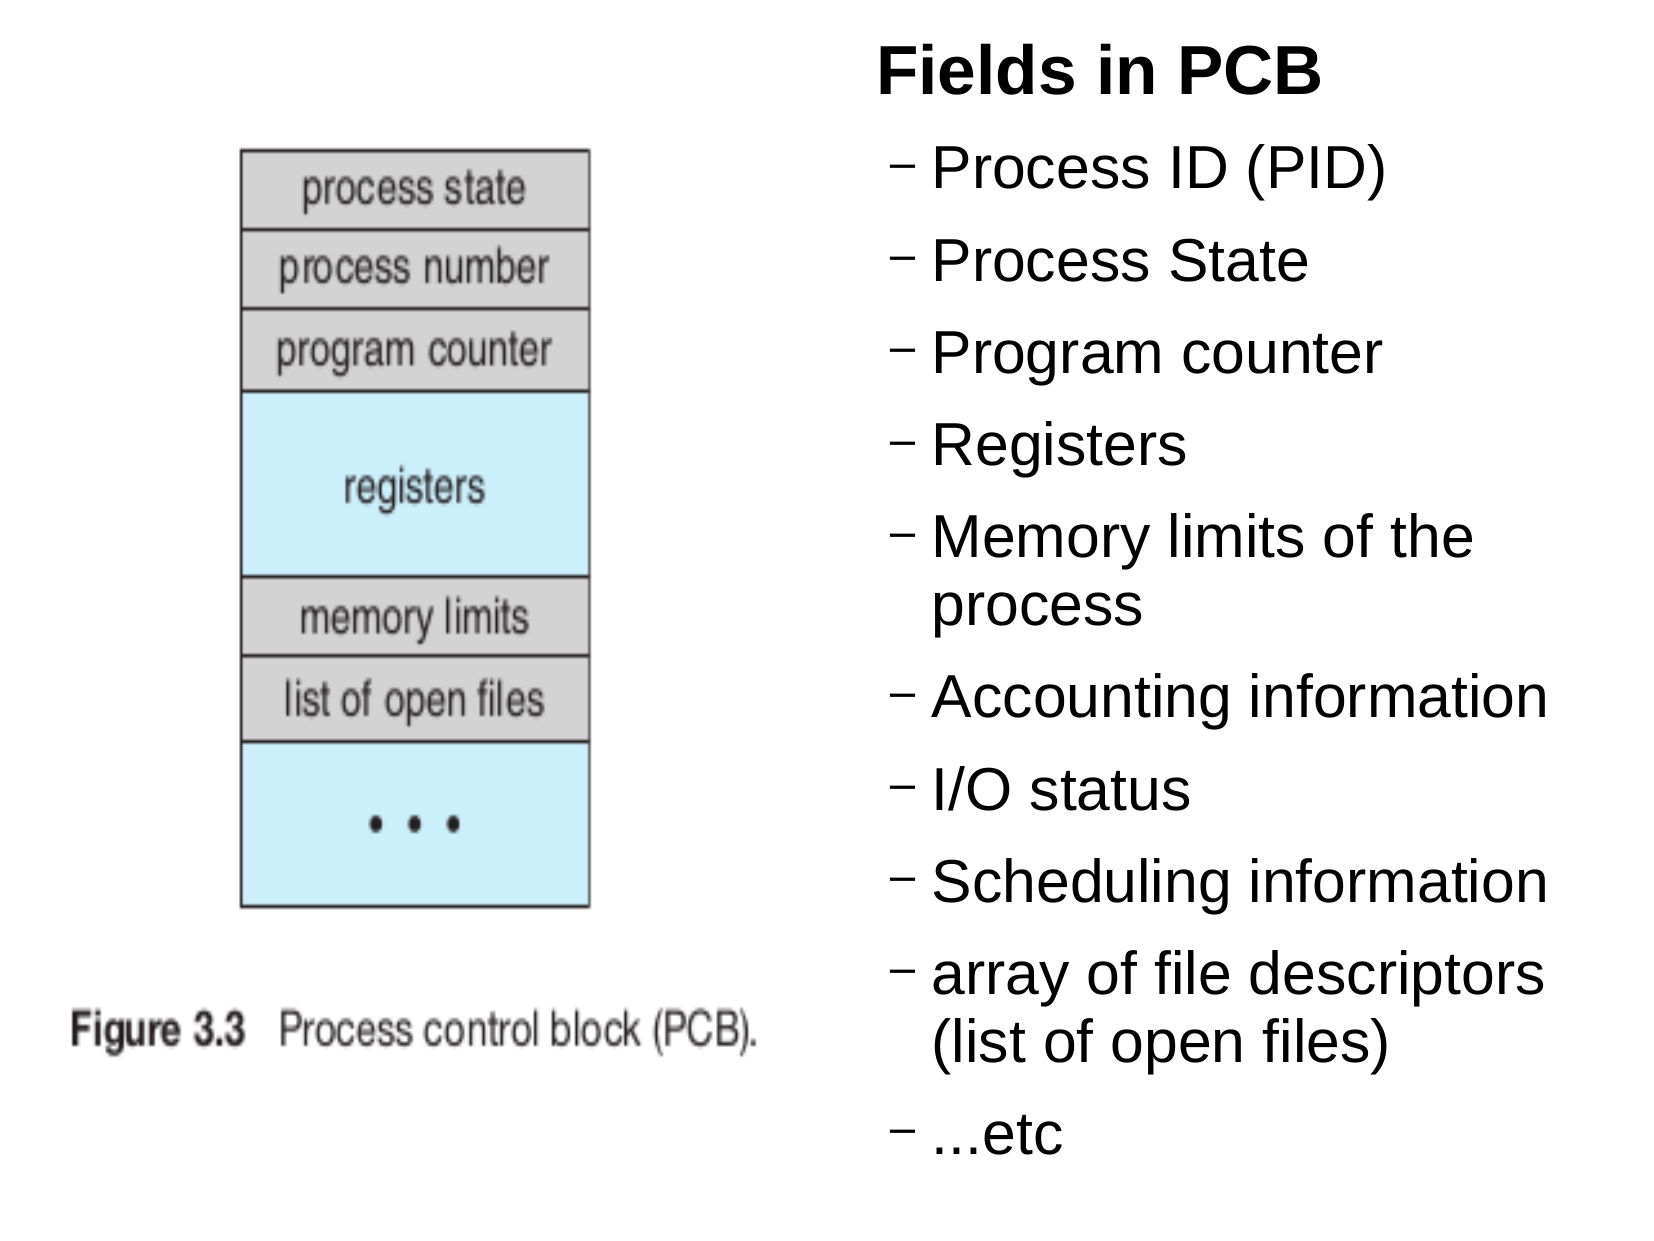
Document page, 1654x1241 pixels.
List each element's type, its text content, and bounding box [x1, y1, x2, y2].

picture [55, 78, 821, 1071]
list Fields in PCB Process ID (PID) Process State Program counter Registers Memory limits of the process Accounting information I/O status Scheduling information array of file descriptors (list of open files) ...etc [821, 31, 1595, 1182]
